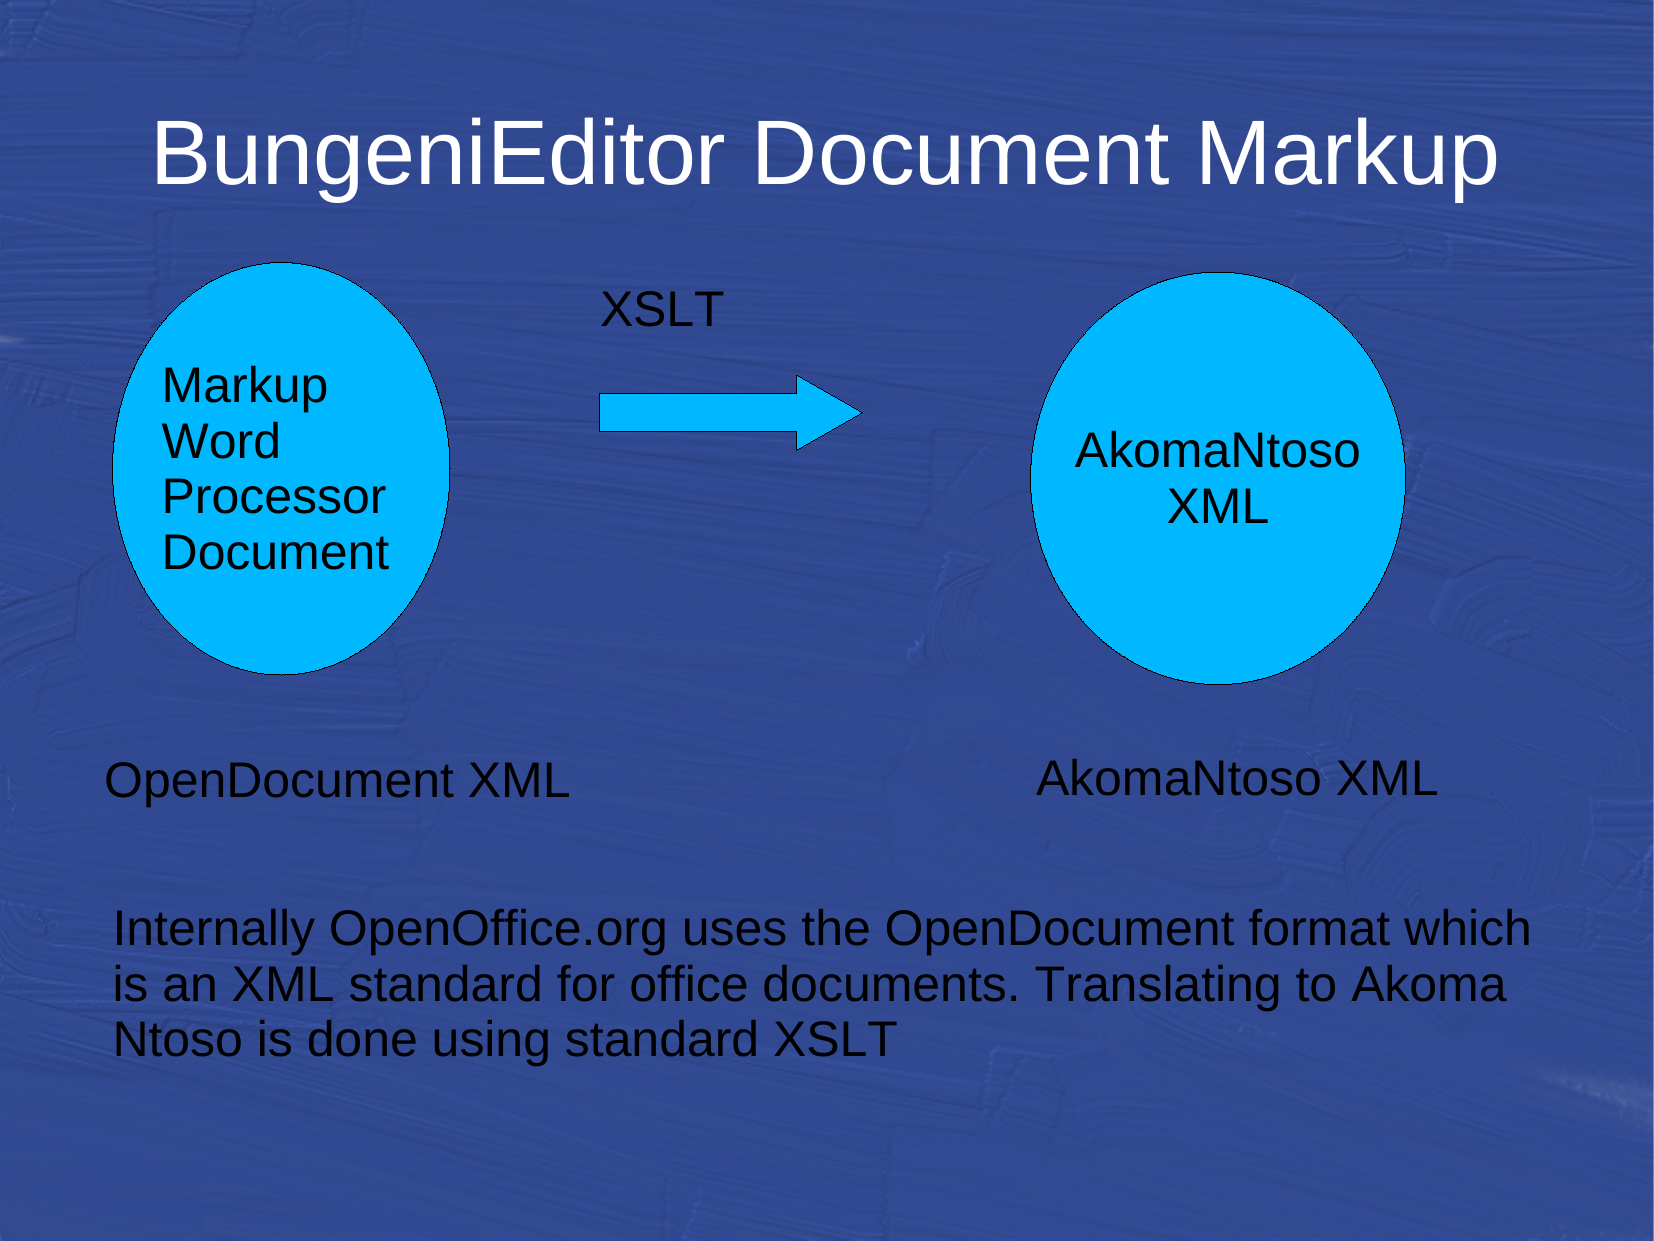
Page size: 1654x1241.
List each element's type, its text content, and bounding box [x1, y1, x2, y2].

text_box XSLT [600, 281, 938, 338]
text_box AkomaNtoso XML [1030, 272, 1406, 685]
title BungeniEditor Document Markup [82, 49, 1571, 257]
text_box Markup Word Processor Document [112, 262, 451, 676]
text_box AkomaNtoso XML [937, 750, 1538, 806]
text_box Internally OpenOffice.org uses the OpenDocument format which is an XML standard for office documents. Translating to Akoma Ntoso is done using standard XSLT [112, 900, 1576, 1068]
text_box [599, 375, 863, 451]
picture [0, 0, 1654, 1241]
text_box OpenDocument XML [37, 751, 638, 808]
